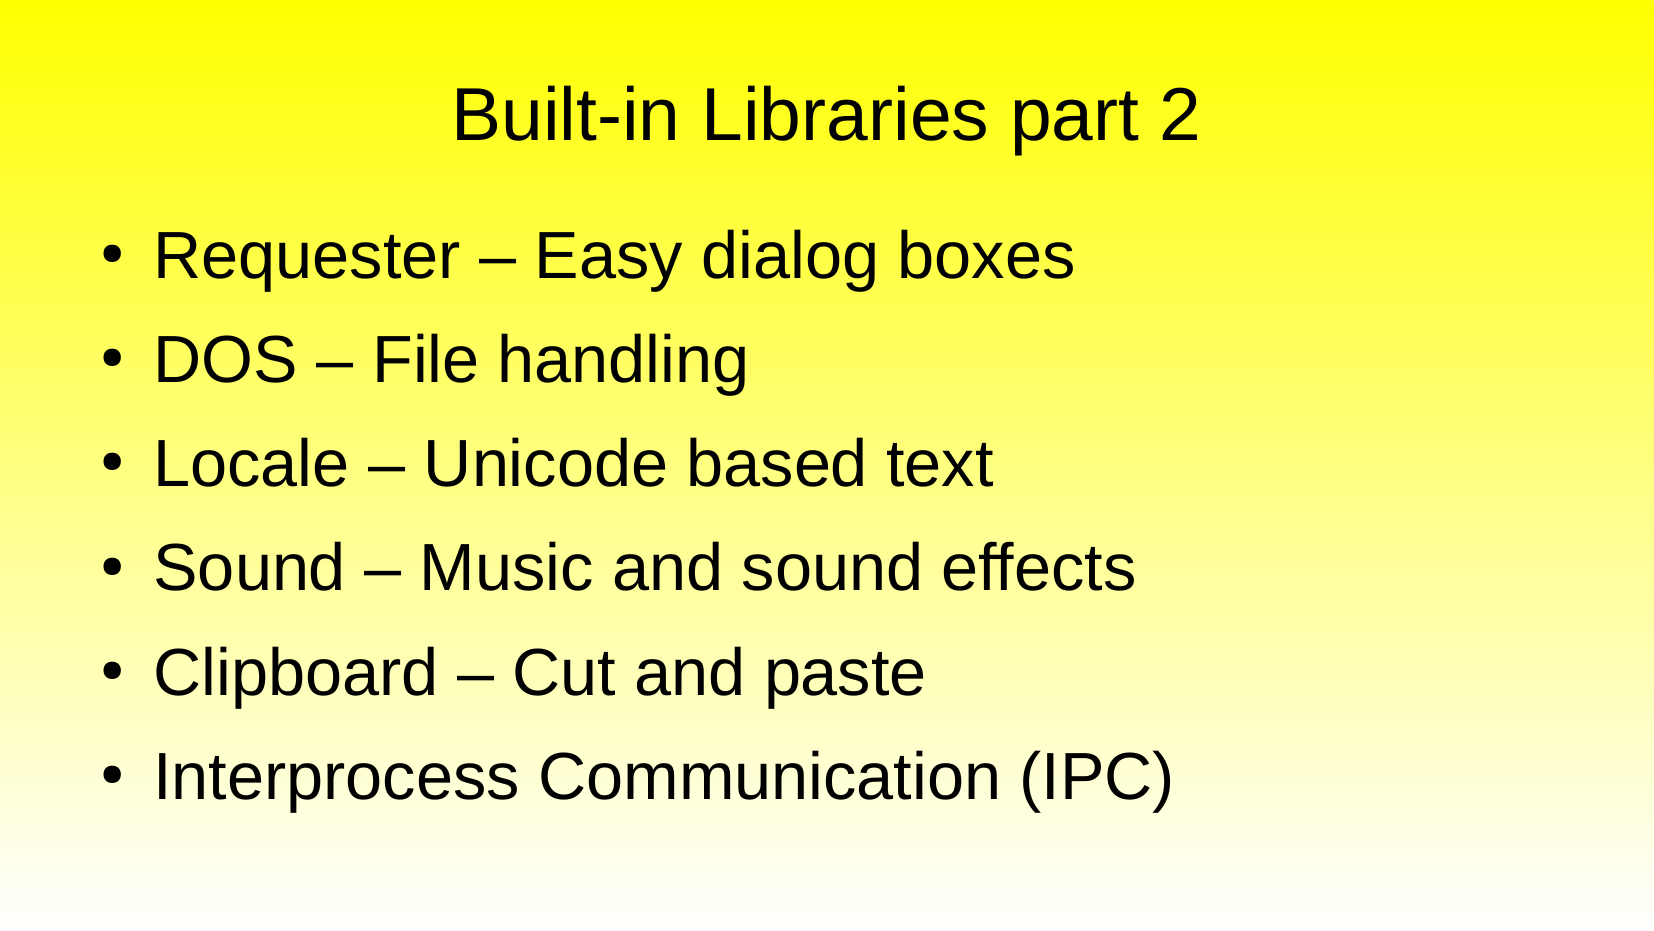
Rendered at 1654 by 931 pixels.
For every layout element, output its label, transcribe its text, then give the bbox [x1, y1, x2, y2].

list Requester – Easy dialog boxes DOS – File handling Locale – Unicode based text Sound – Music and sound effects Clipboard – Cut and paste Interprocess Communication (IPC) [82, 217, 1571, 863]
title Built-in Libraries part 2 [82, 37, 1571, 193]
